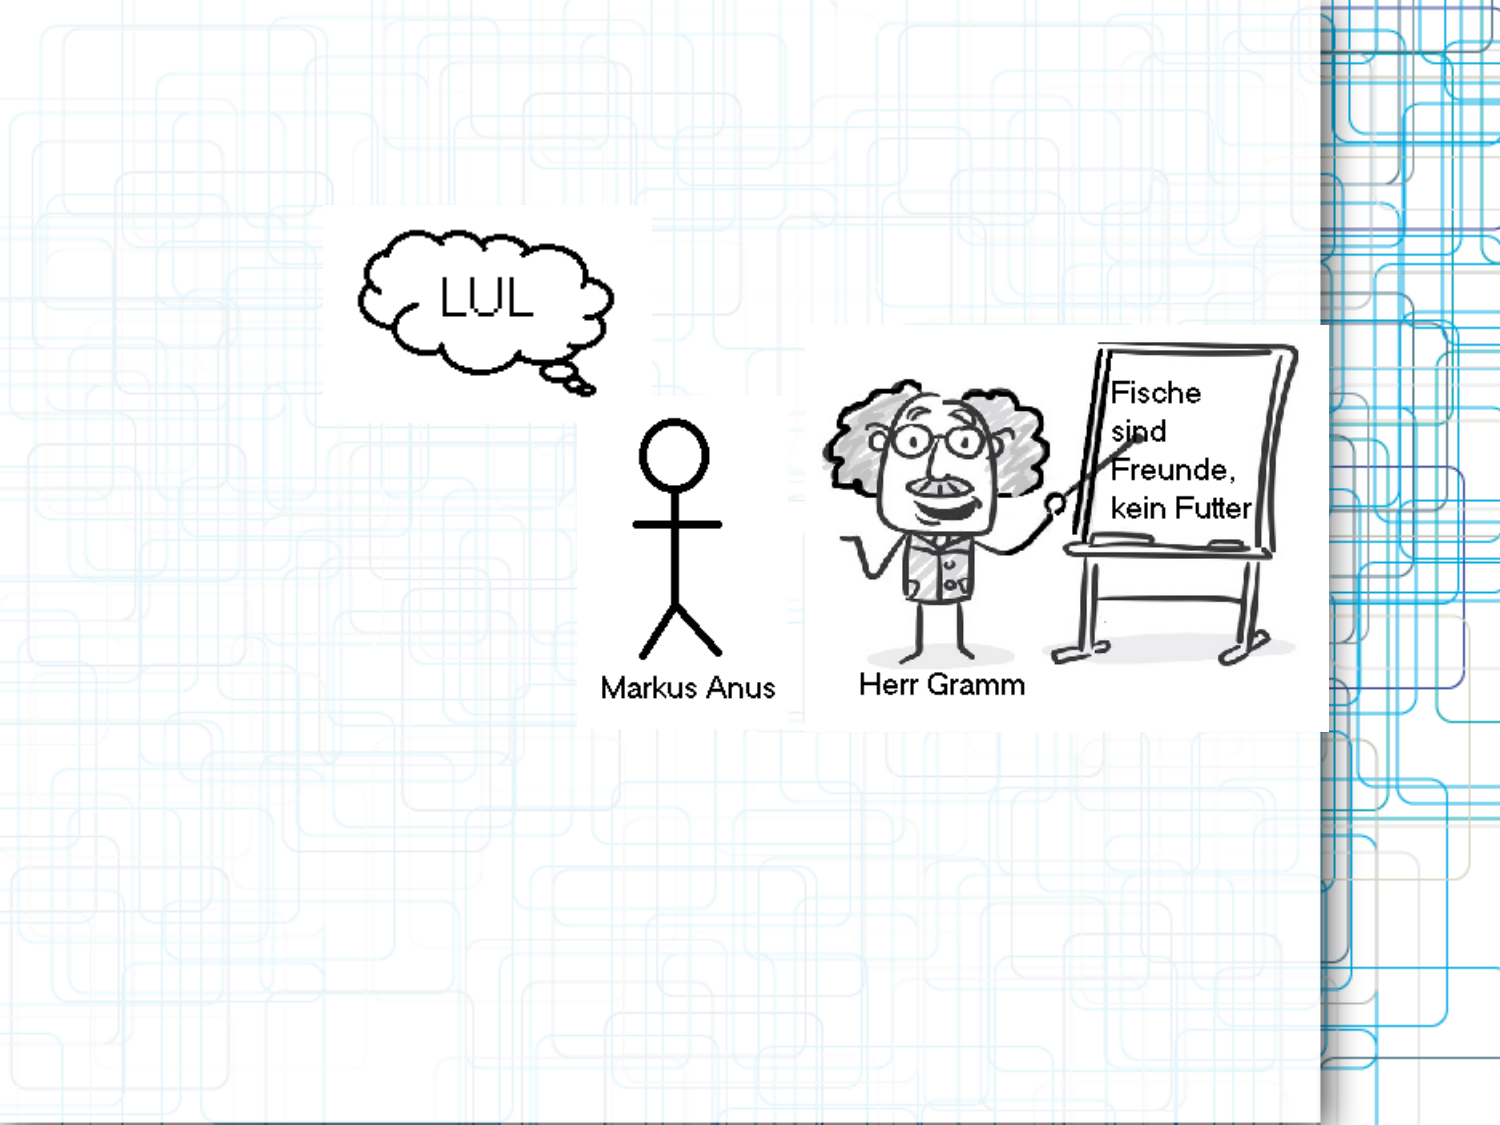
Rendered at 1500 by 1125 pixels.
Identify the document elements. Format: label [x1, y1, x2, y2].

picture [323, 205, 788, 729]
picture [805, 325, 1329, 732]
